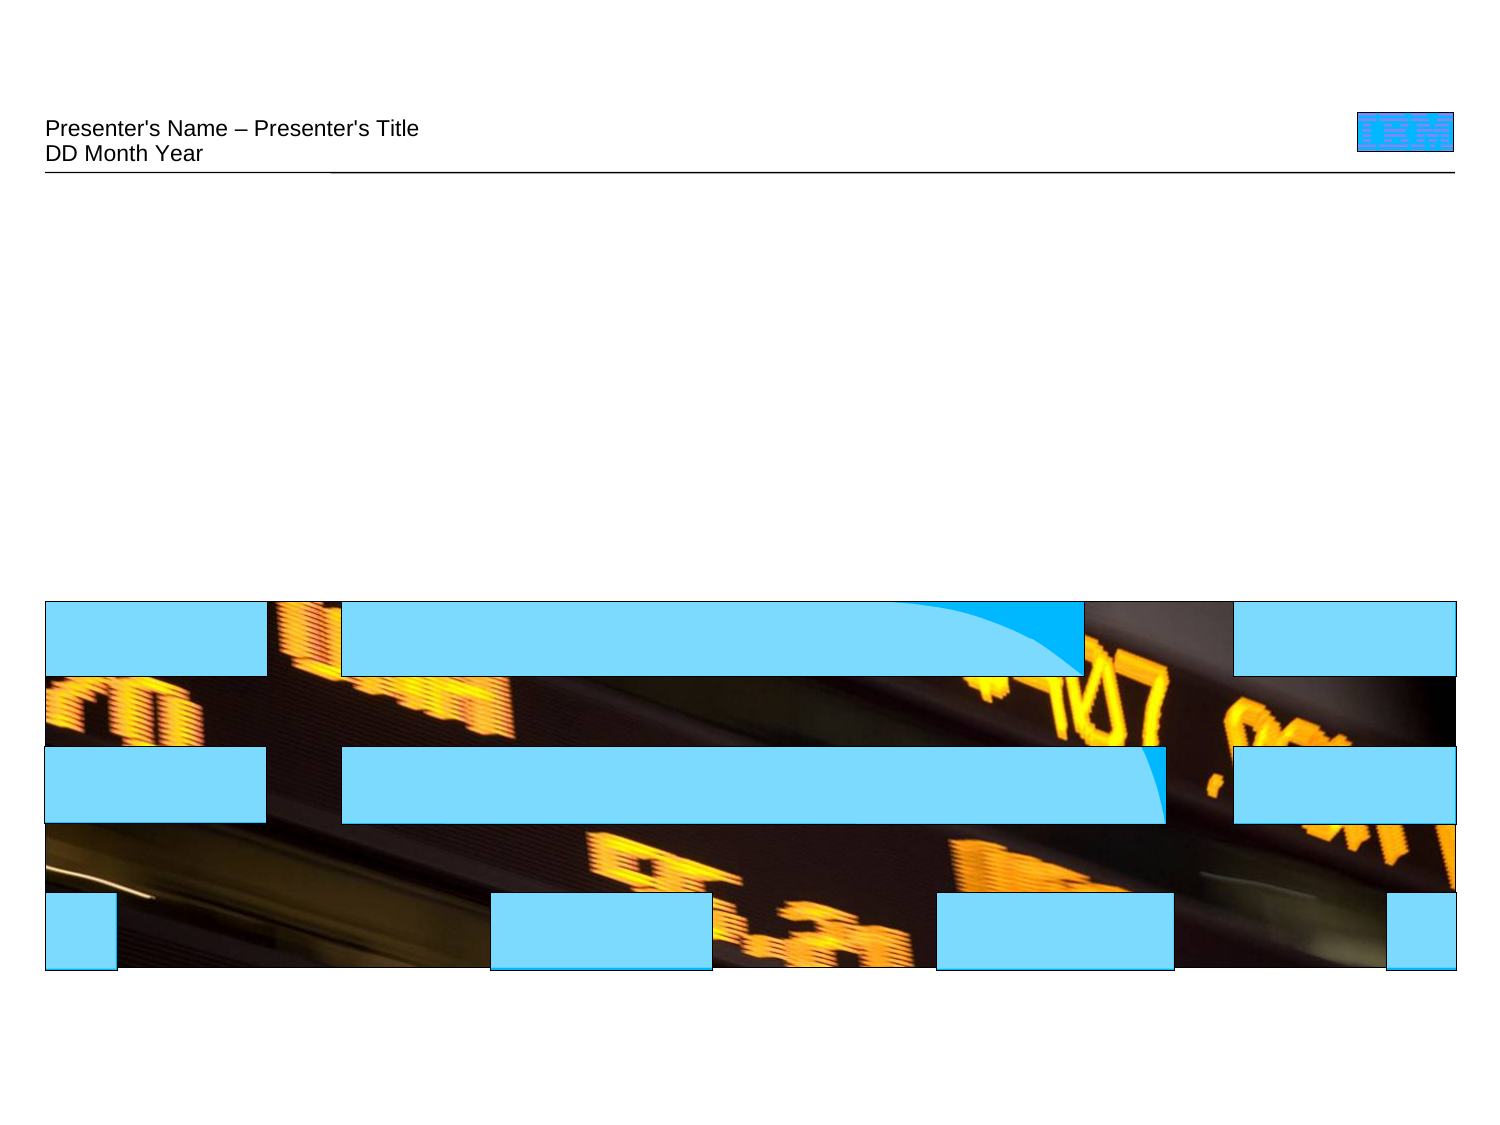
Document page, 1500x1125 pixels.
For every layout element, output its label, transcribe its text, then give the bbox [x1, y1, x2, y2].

text_box Presenter's Name – Presenter's Title DD Month Year [30, 86, 1306, 175]
picture [491, 893, 712, 967]
picture [45, 747, 266, 823]
picture [1234, 602, 1454, 676]
picture [46, 602, 1455, 967]
picture [46, 893, 115, 968]
picture [46, 602, 267, 676]
picture [1234, 747, 1454, 824]
picture [342, 602, 1081, 676]
picture [1387, 893, 1456, 967]
picture [937, 893, 1174, 968]
